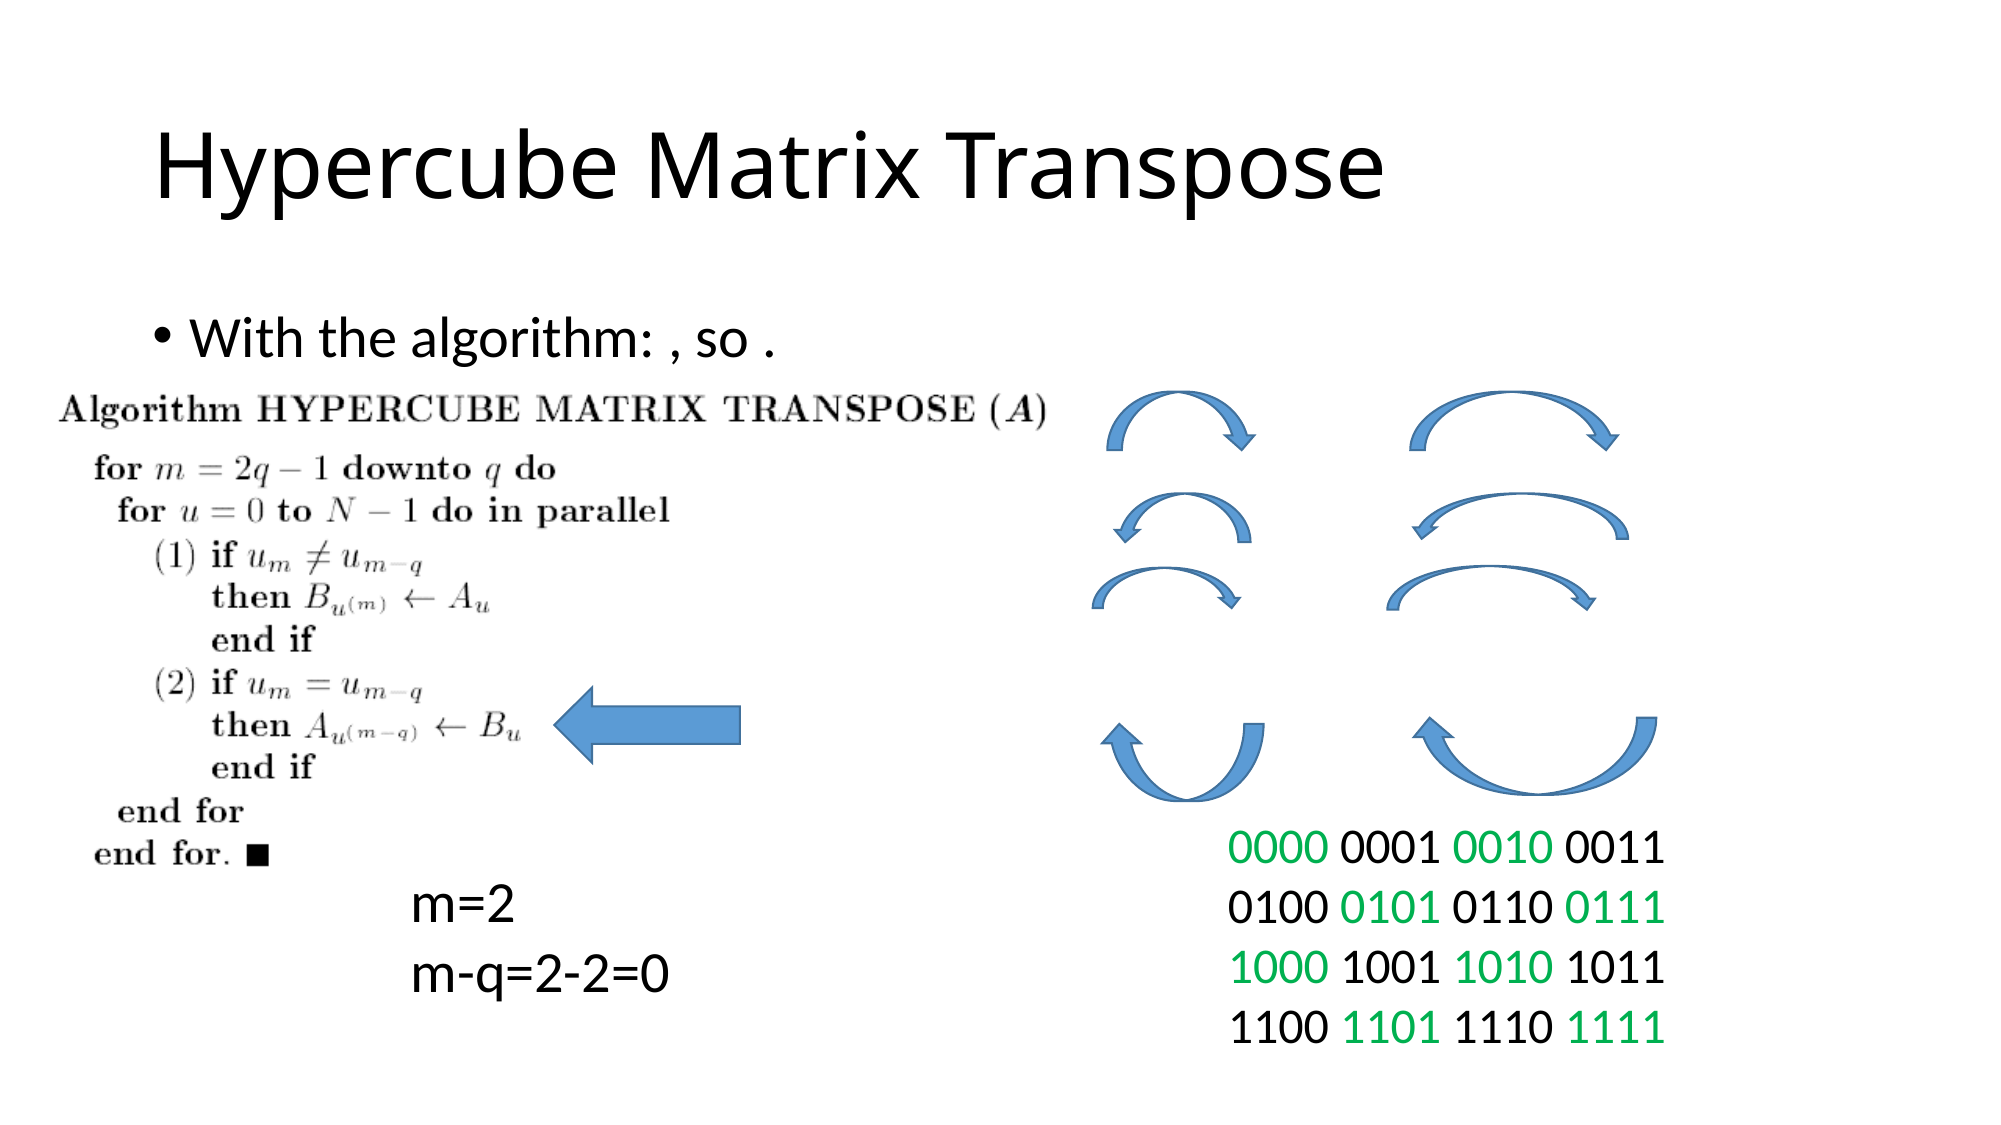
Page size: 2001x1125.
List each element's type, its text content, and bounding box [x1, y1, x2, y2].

title Hypercube Matrix Transpose [137, 59, 1863, 278]
picture [39, 370, 137, 893]
text_box m=2 m-q=2-2=0 [395, 856, 855, 1014]
text_box [554, 687, 740, 763]
list With the algorithm: , so . [137, 299, 1863, 1014]
text_box 0000 0001 0010 0011 0100 0101 0110 0111 1000 1001 1010 1011 1100 1101 1110 1111 [1212, 806, 1686, 1064]
